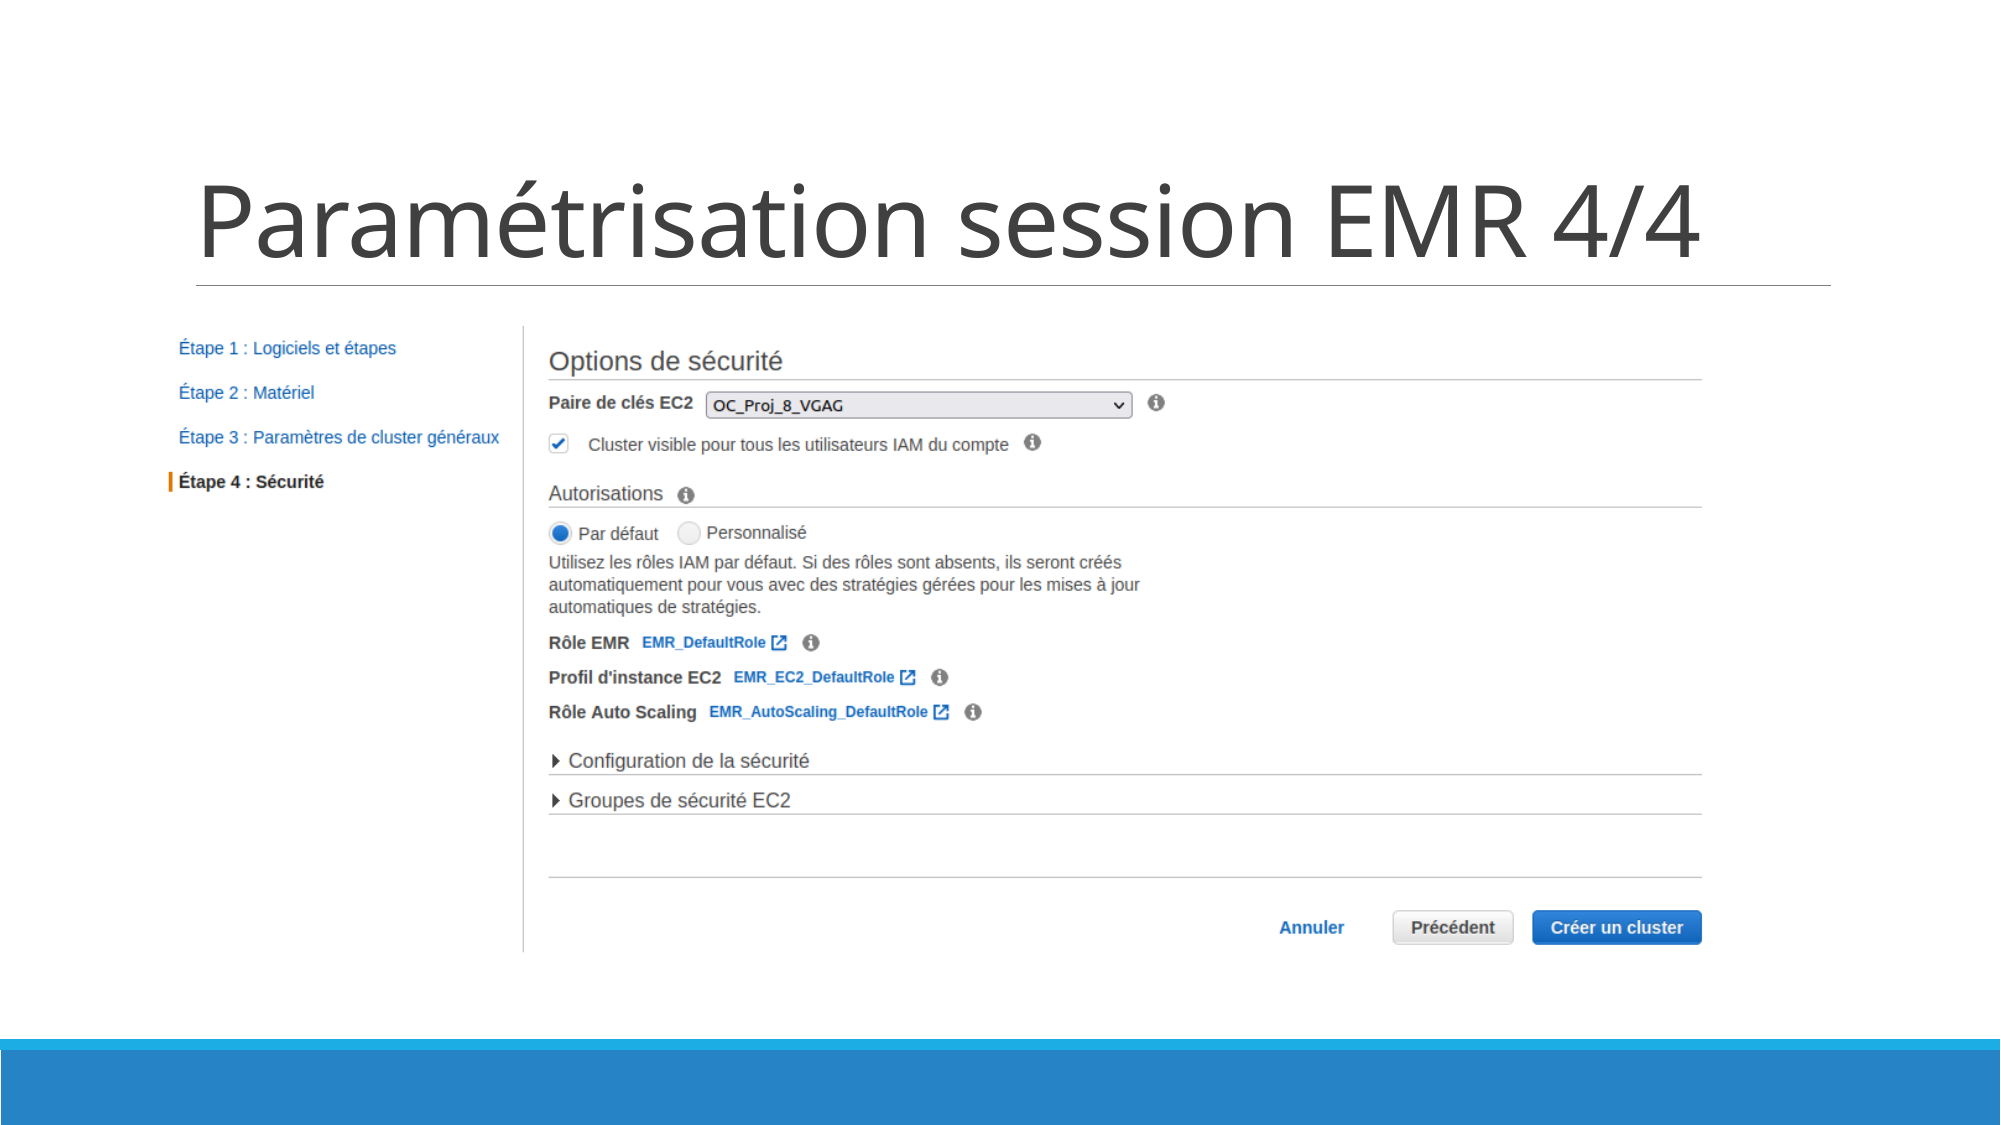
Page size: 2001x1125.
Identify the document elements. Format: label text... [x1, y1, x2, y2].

title Paramétrisation session EMR 4/4 [180, 47, 1831, 286]
picture [159, 321, 1733, 966]
